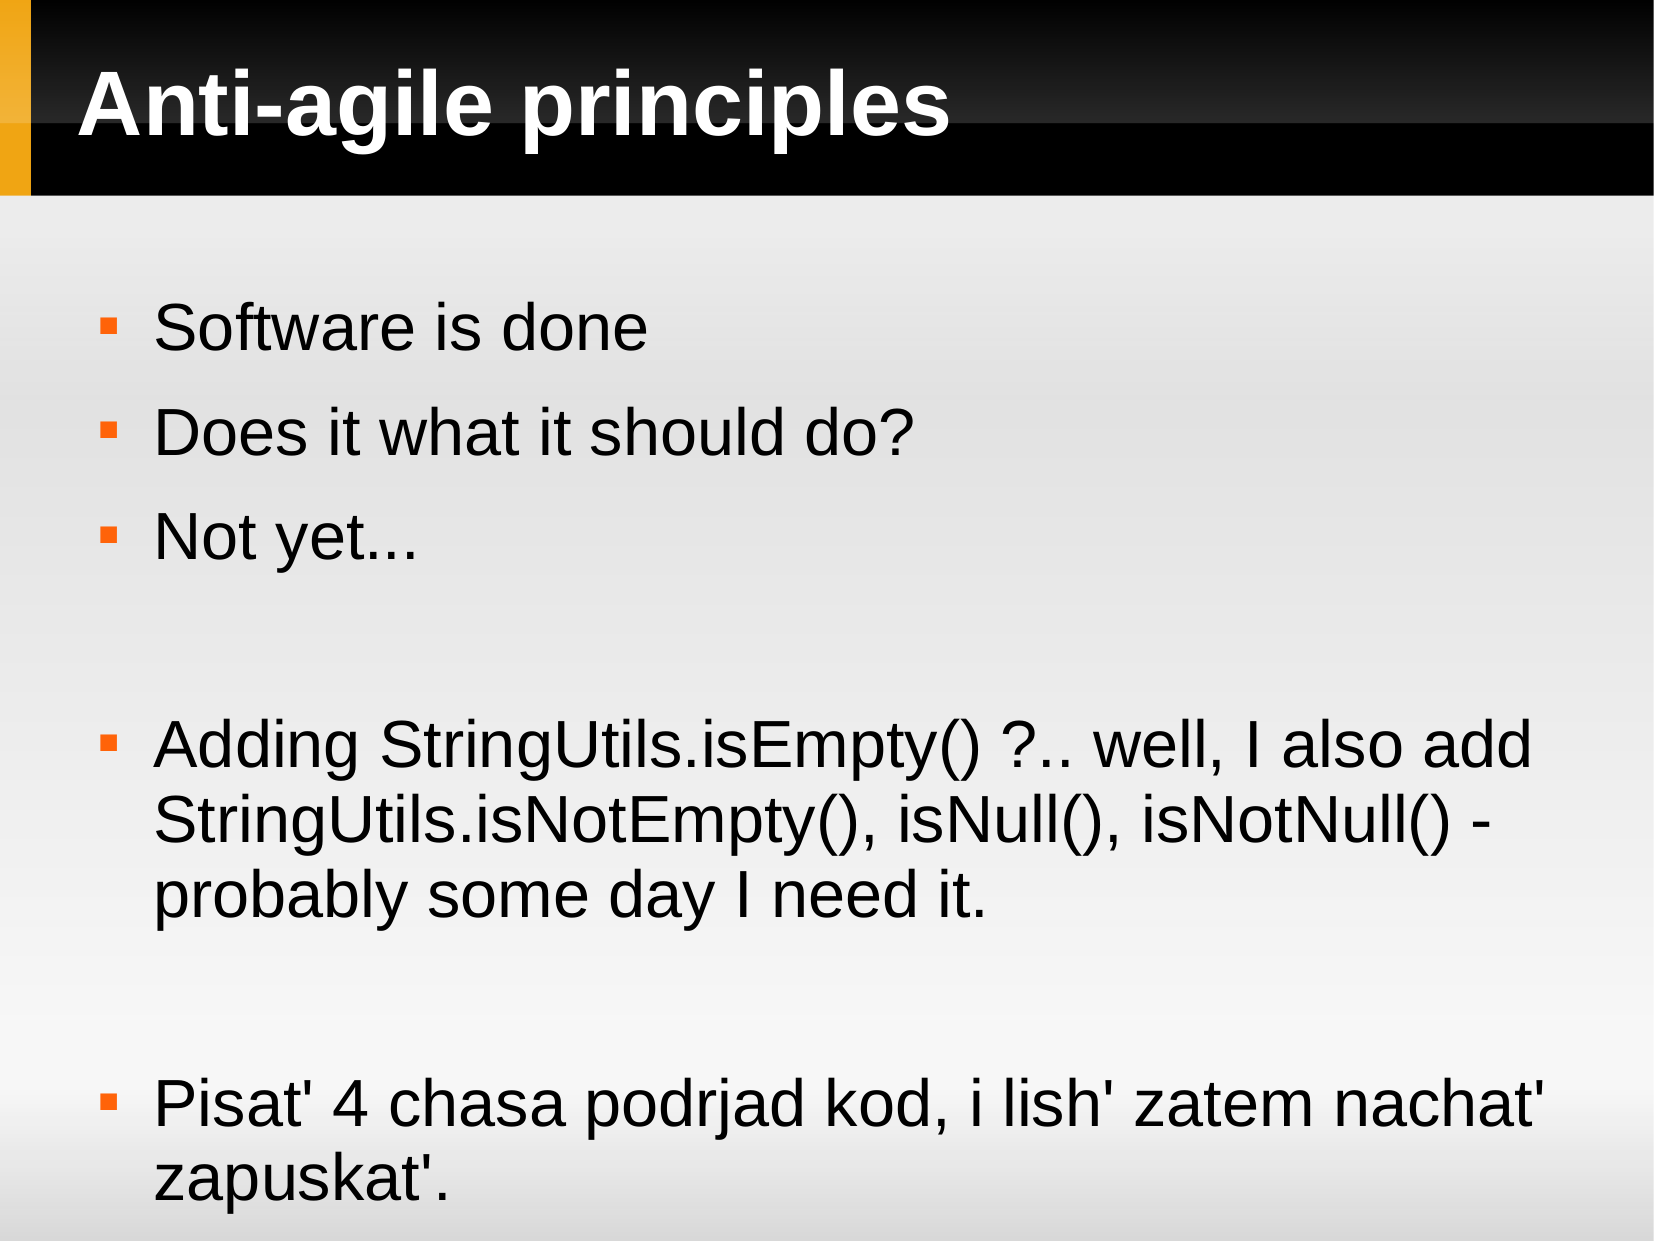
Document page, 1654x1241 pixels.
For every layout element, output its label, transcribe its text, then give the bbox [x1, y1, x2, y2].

list Software is done Does it what it should do? Not yet... Adding StringUtils.isEmpty() ?.. well, I also add StringUtils.isNotEmpty(), isNull(), isNotNull() - probably some day I need it. Pisat' 4 chasa podrjad kod, i lish' zatem nachat' zapuskat'. [82, 290, 1571, 1216]
title Anti-agile principles [76, 0, 1565, 208]
picture [0, 0, 1654, 1241]
